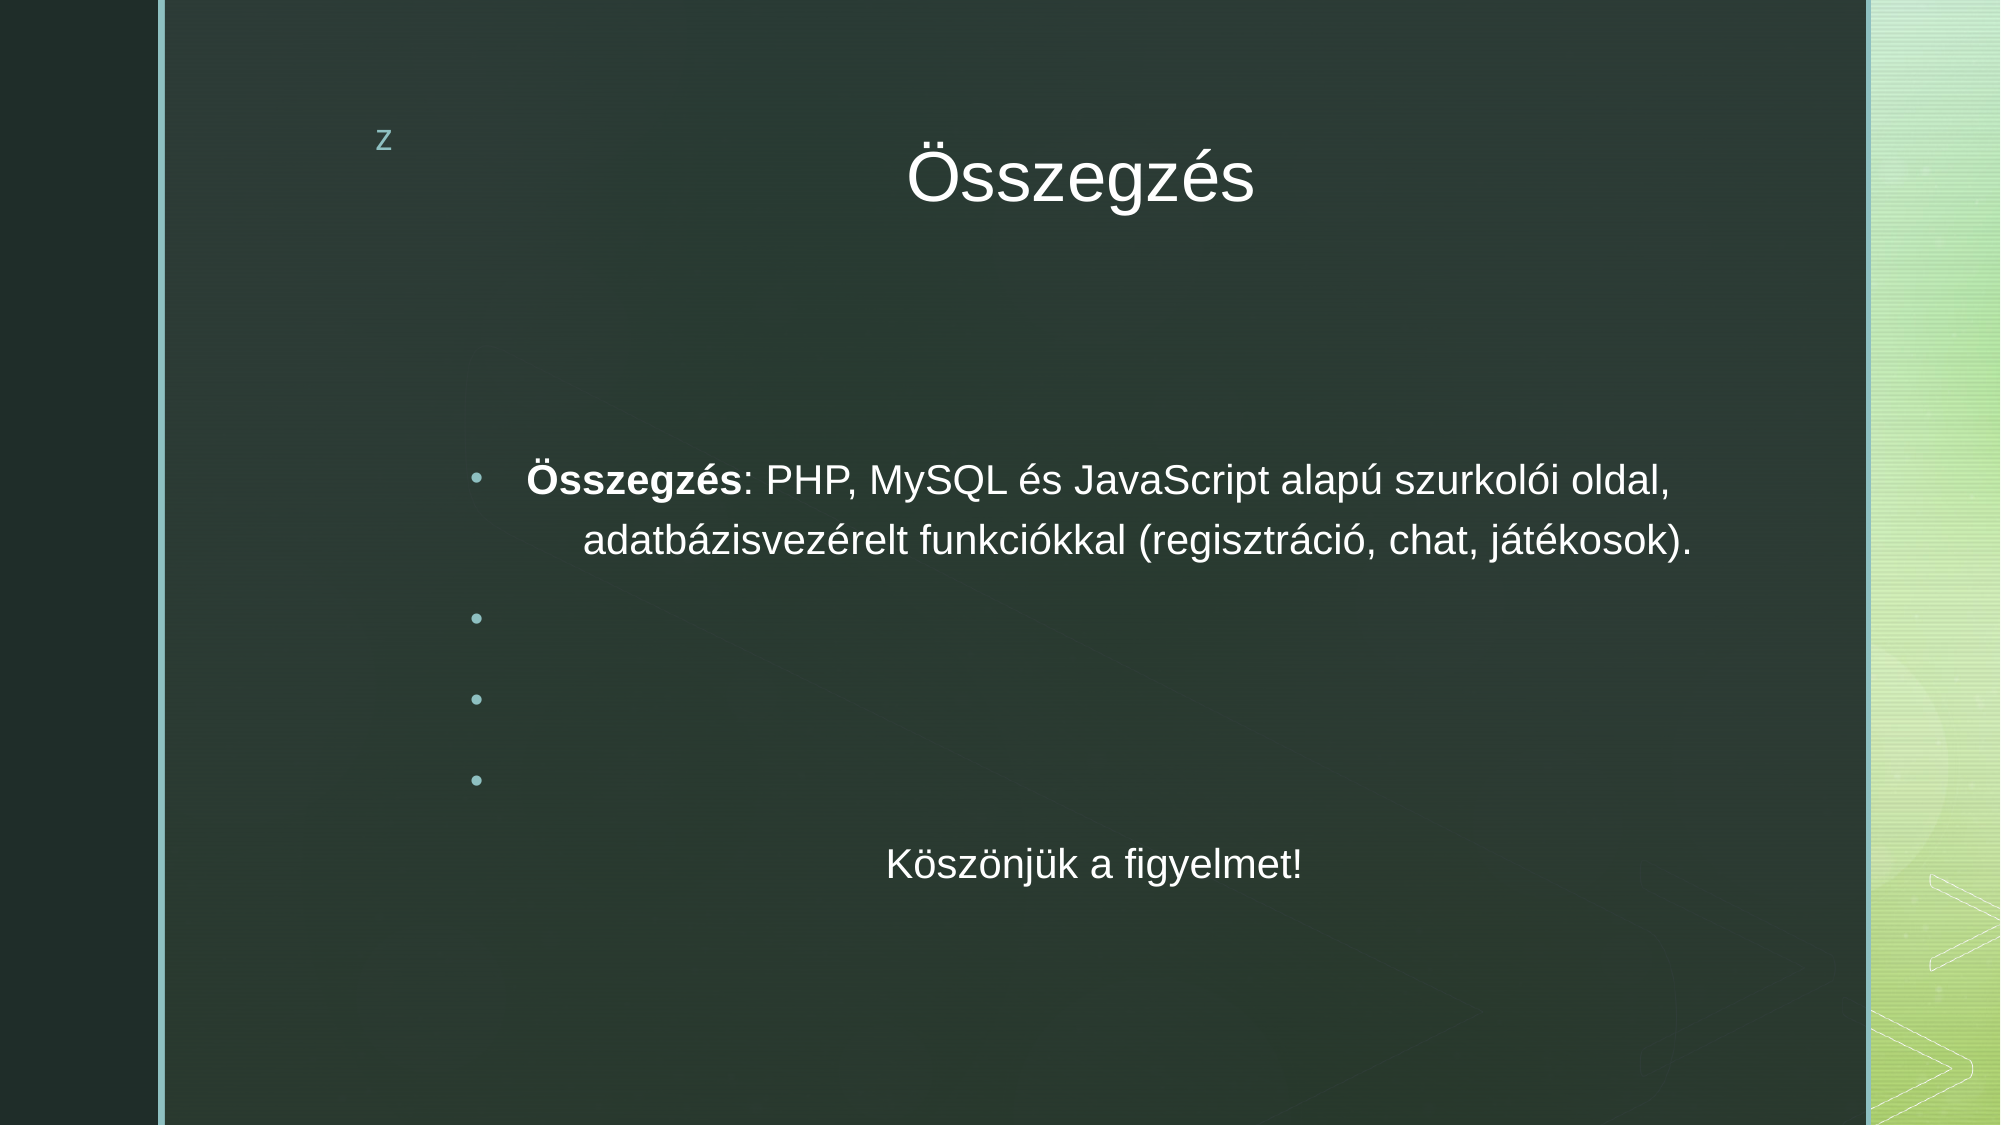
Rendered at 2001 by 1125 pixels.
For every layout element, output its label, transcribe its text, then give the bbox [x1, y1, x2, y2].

title Összegzés [428, 132, 1734, 310]
list Összegzés: PHP, MySQL és JavaScript alapú szurkolói oldal, adatbázisvezérelt funkciókkal (regisztráció, chat, játékosok). Köszönjük a figyelmet! [454, 336, 1734, 993]
